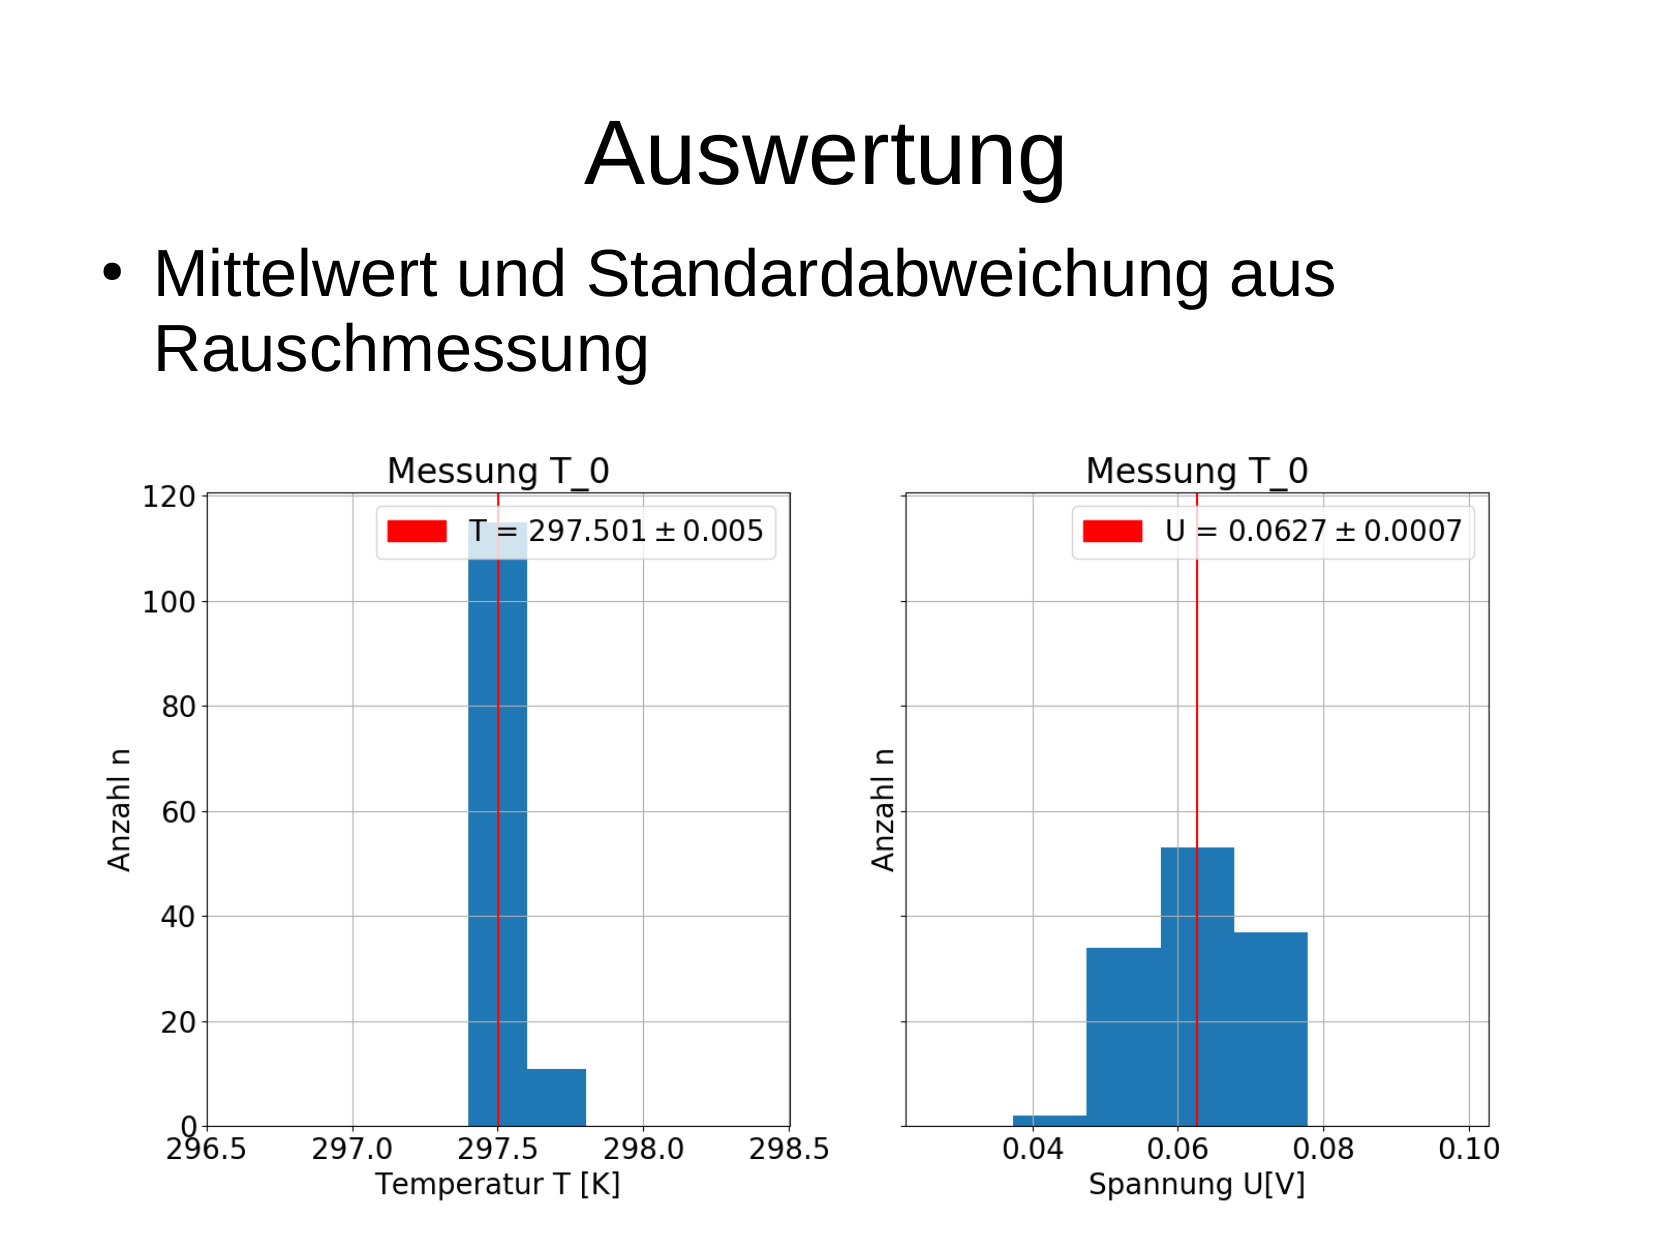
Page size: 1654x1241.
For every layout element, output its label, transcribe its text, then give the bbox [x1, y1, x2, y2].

title Auswertung [82, 49, 1571, 236]
list Mittelwert und Standardabweichung aus Rauschmessung [82, 236, 1571, 393]
picture [0, 393, 1654, 1217]
